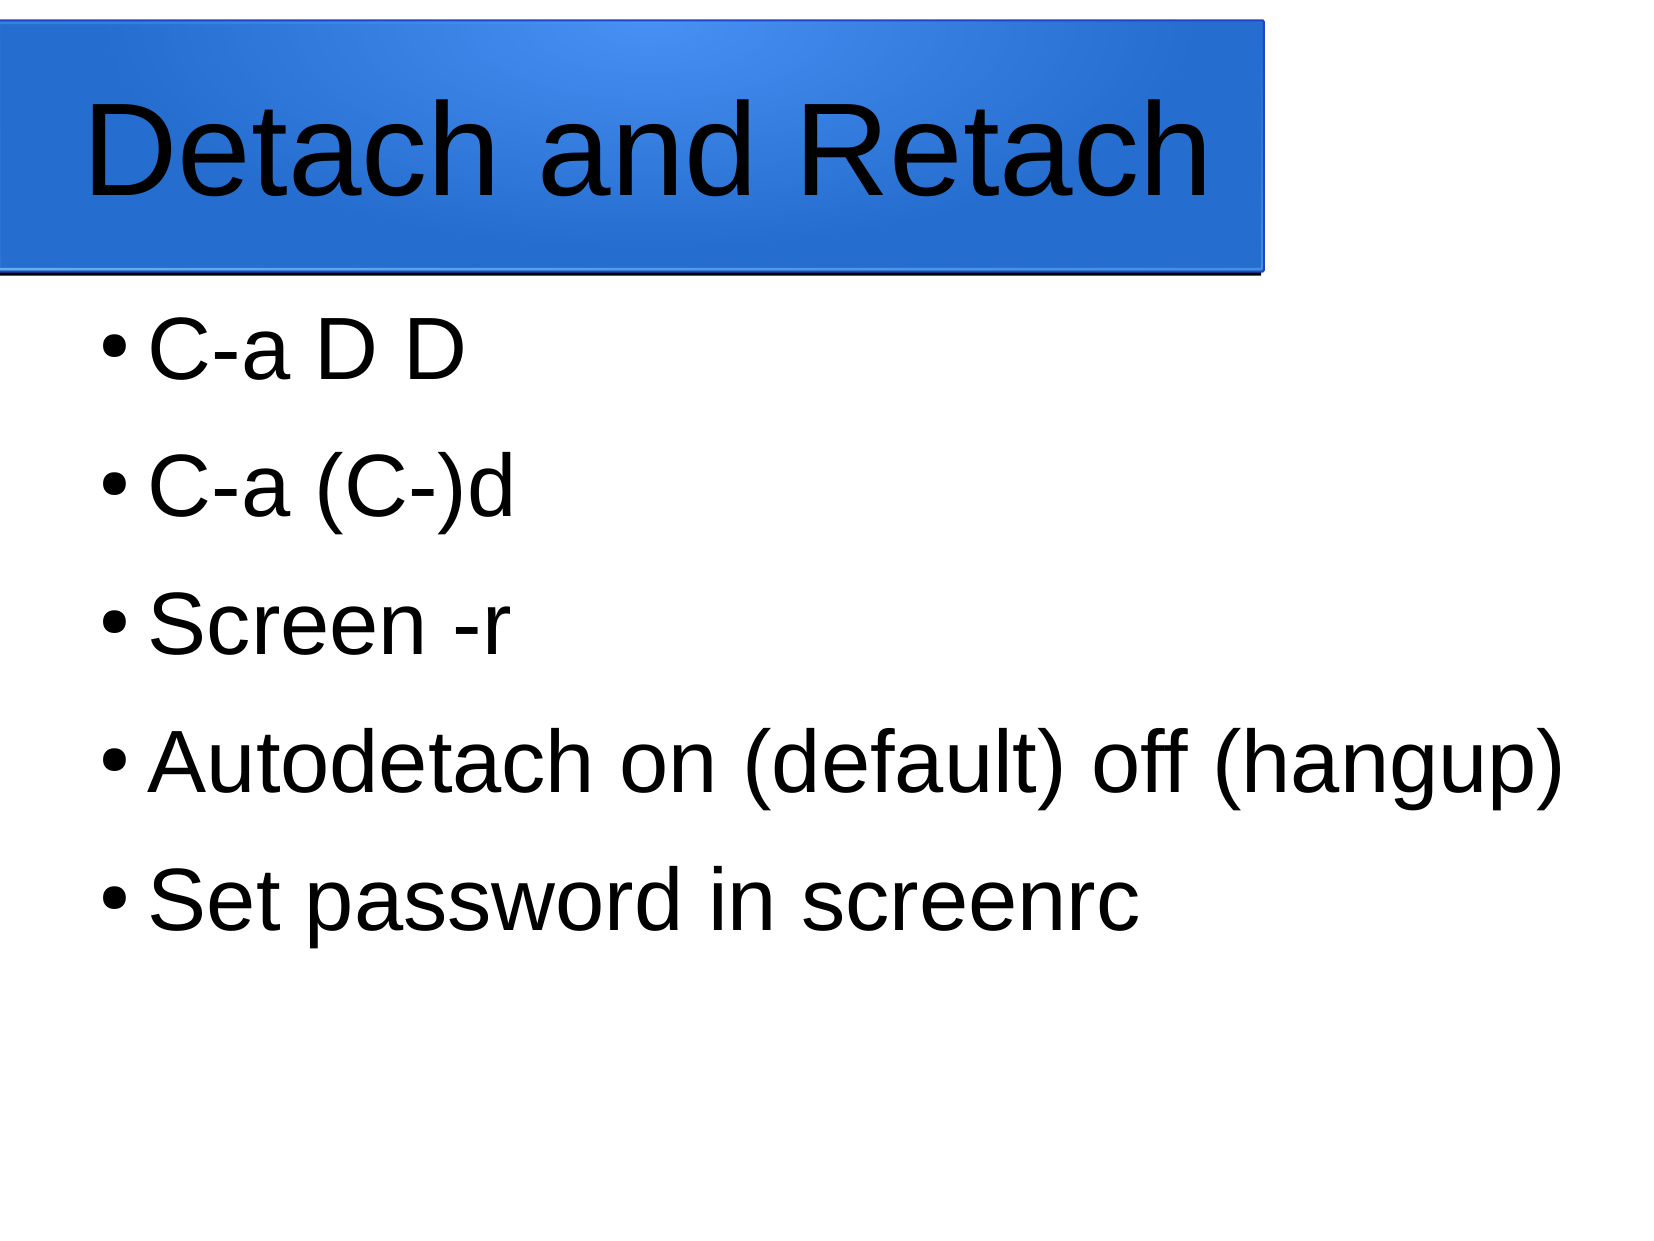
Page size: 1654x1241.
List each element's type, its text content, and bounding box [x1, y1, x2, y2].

title Detach and Retach [82, 47, 1235, 252]
list C-a D D C-a (C-)d Screen -r Autodetach on (default) off (hangup) Set password in screenrc [82, 299, 1571, 1019]
